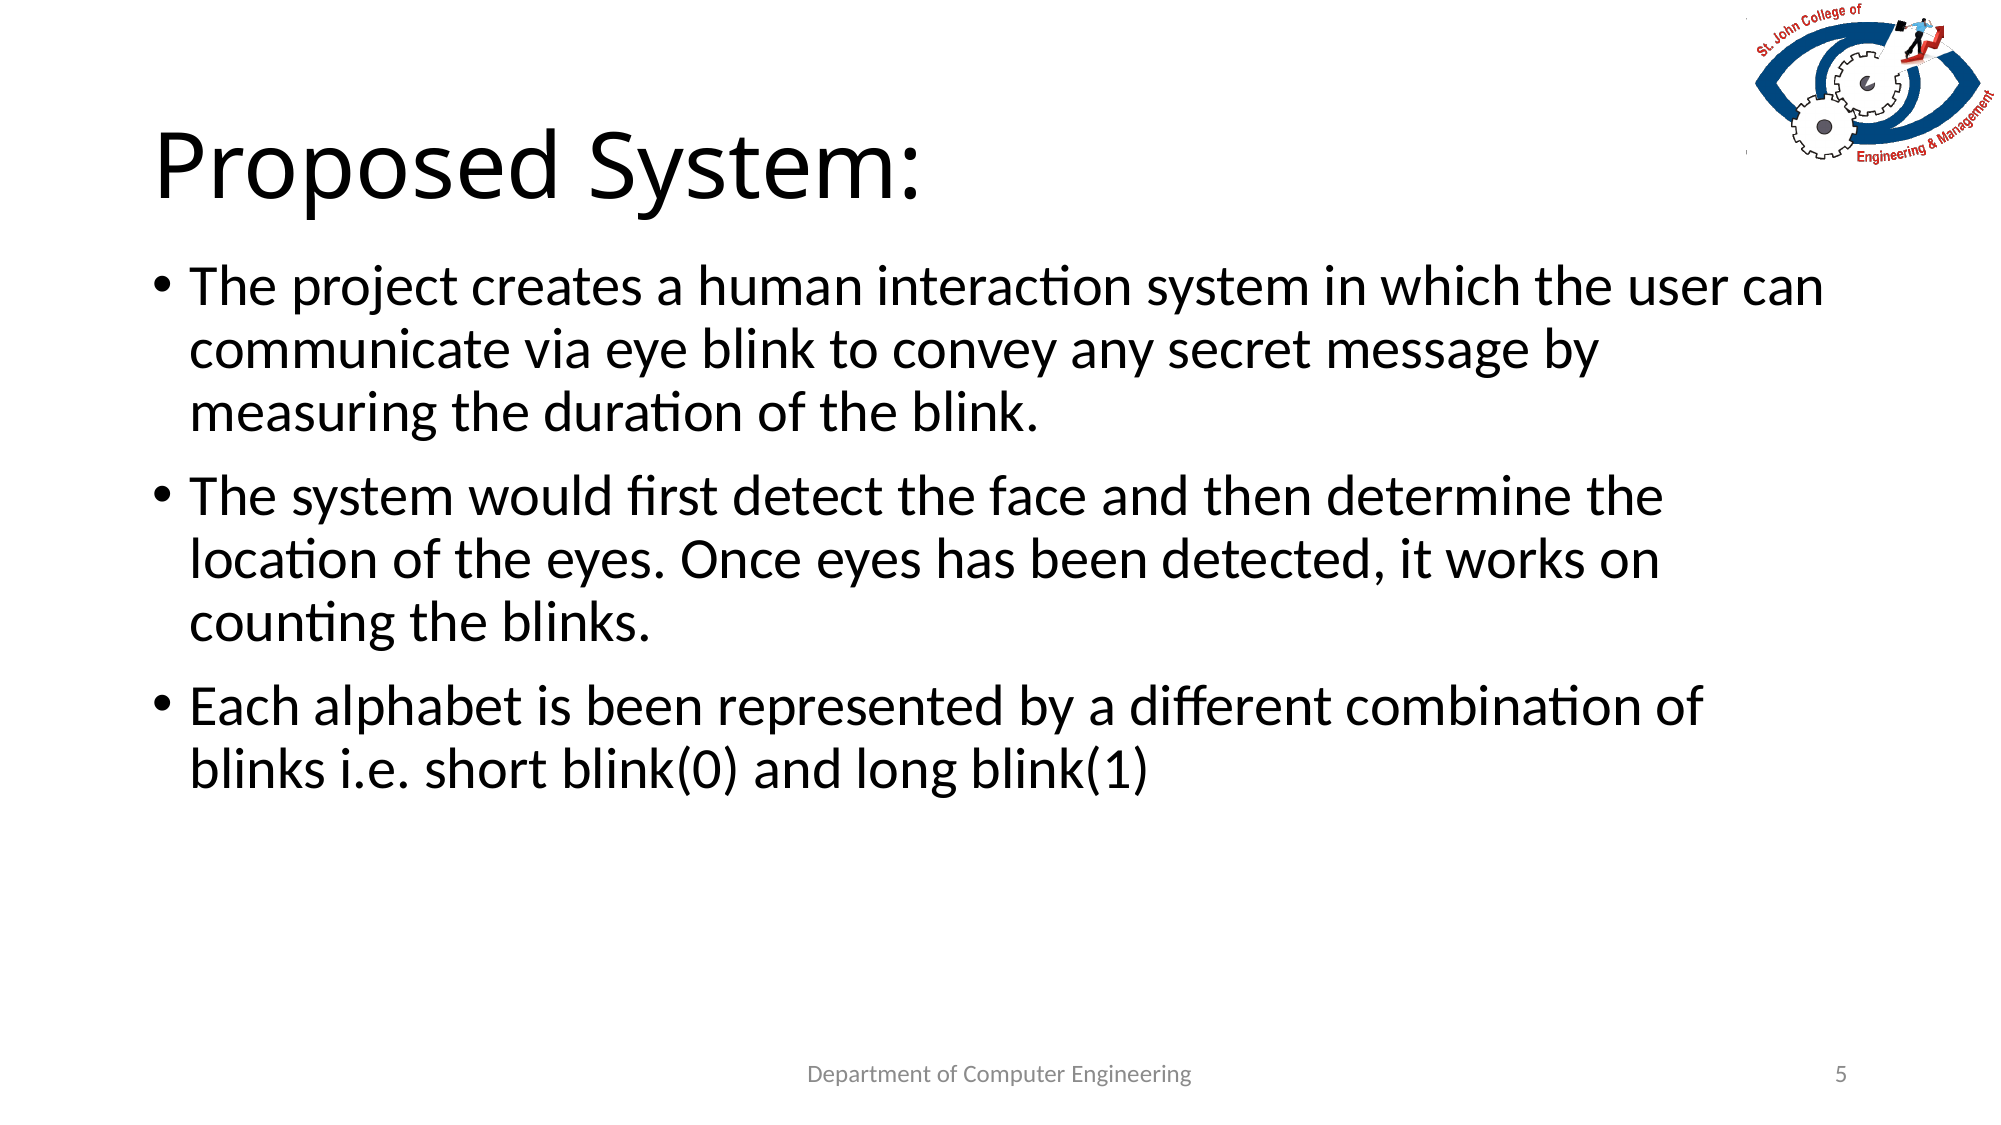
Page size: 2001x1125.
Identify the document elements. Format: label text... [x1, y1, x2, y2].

picture [1746, 0, 2000, 168]
title Proposed System: [137, 59, 1863, 248]
footer Department of Computer Engineering [662, 1042, 1338, 1103]
slide_number 32 [1412, 1042, 1863, 1103]
list The project creates a human interaction system in which the user can communicate via eye blink to convey any secret message by measuring the duration of the blink. The system would first detect the face and then determine the location of the eyes. Once eyes has been detected, it works on counting the blinks. Each alphabet is been represented by a different combination of blinks i.e. short blink(0) and long blink(1) [137, 248, 1863, 962]
